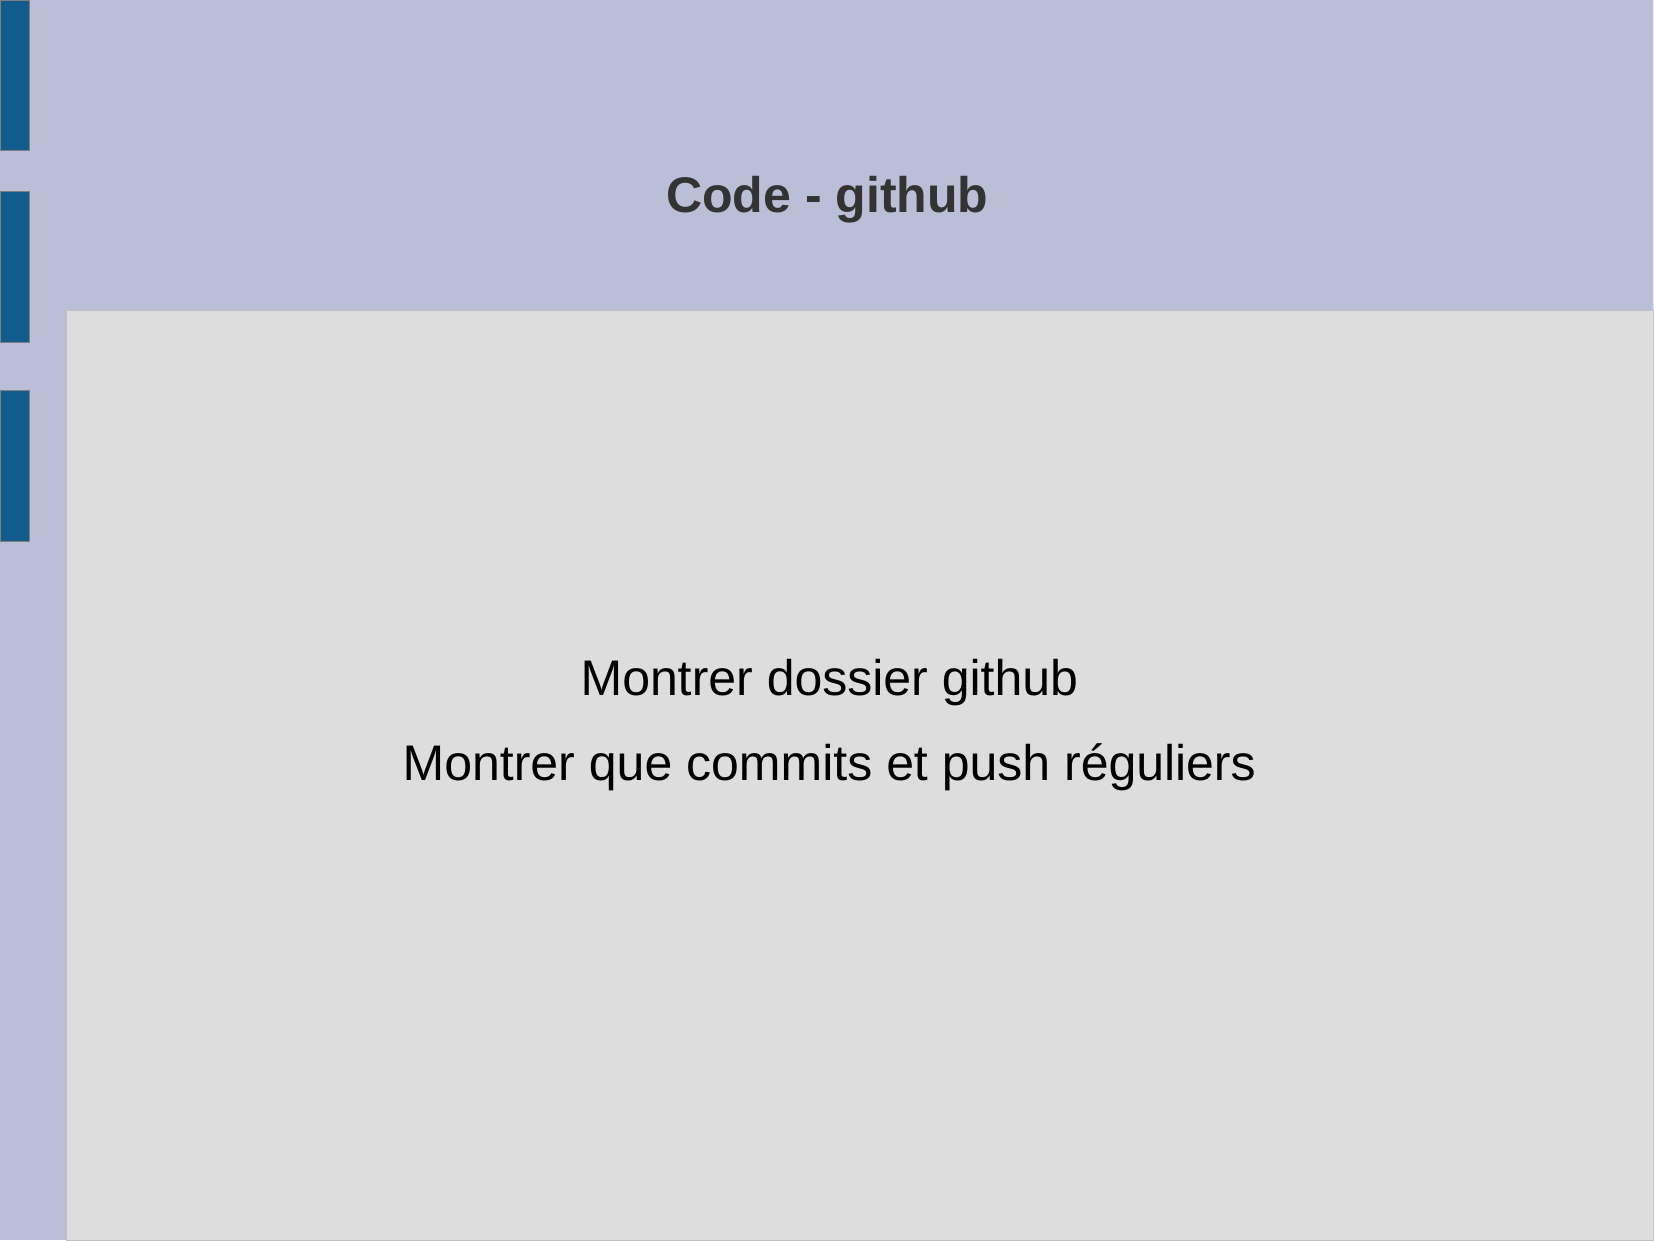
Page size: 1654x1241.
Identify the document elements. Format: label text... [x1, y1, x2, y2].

list Montrer dossier github Montrer que commits et push réguliers [123, 649, 1536, 791]
title Code - github [121, 91, 1534, 299]
